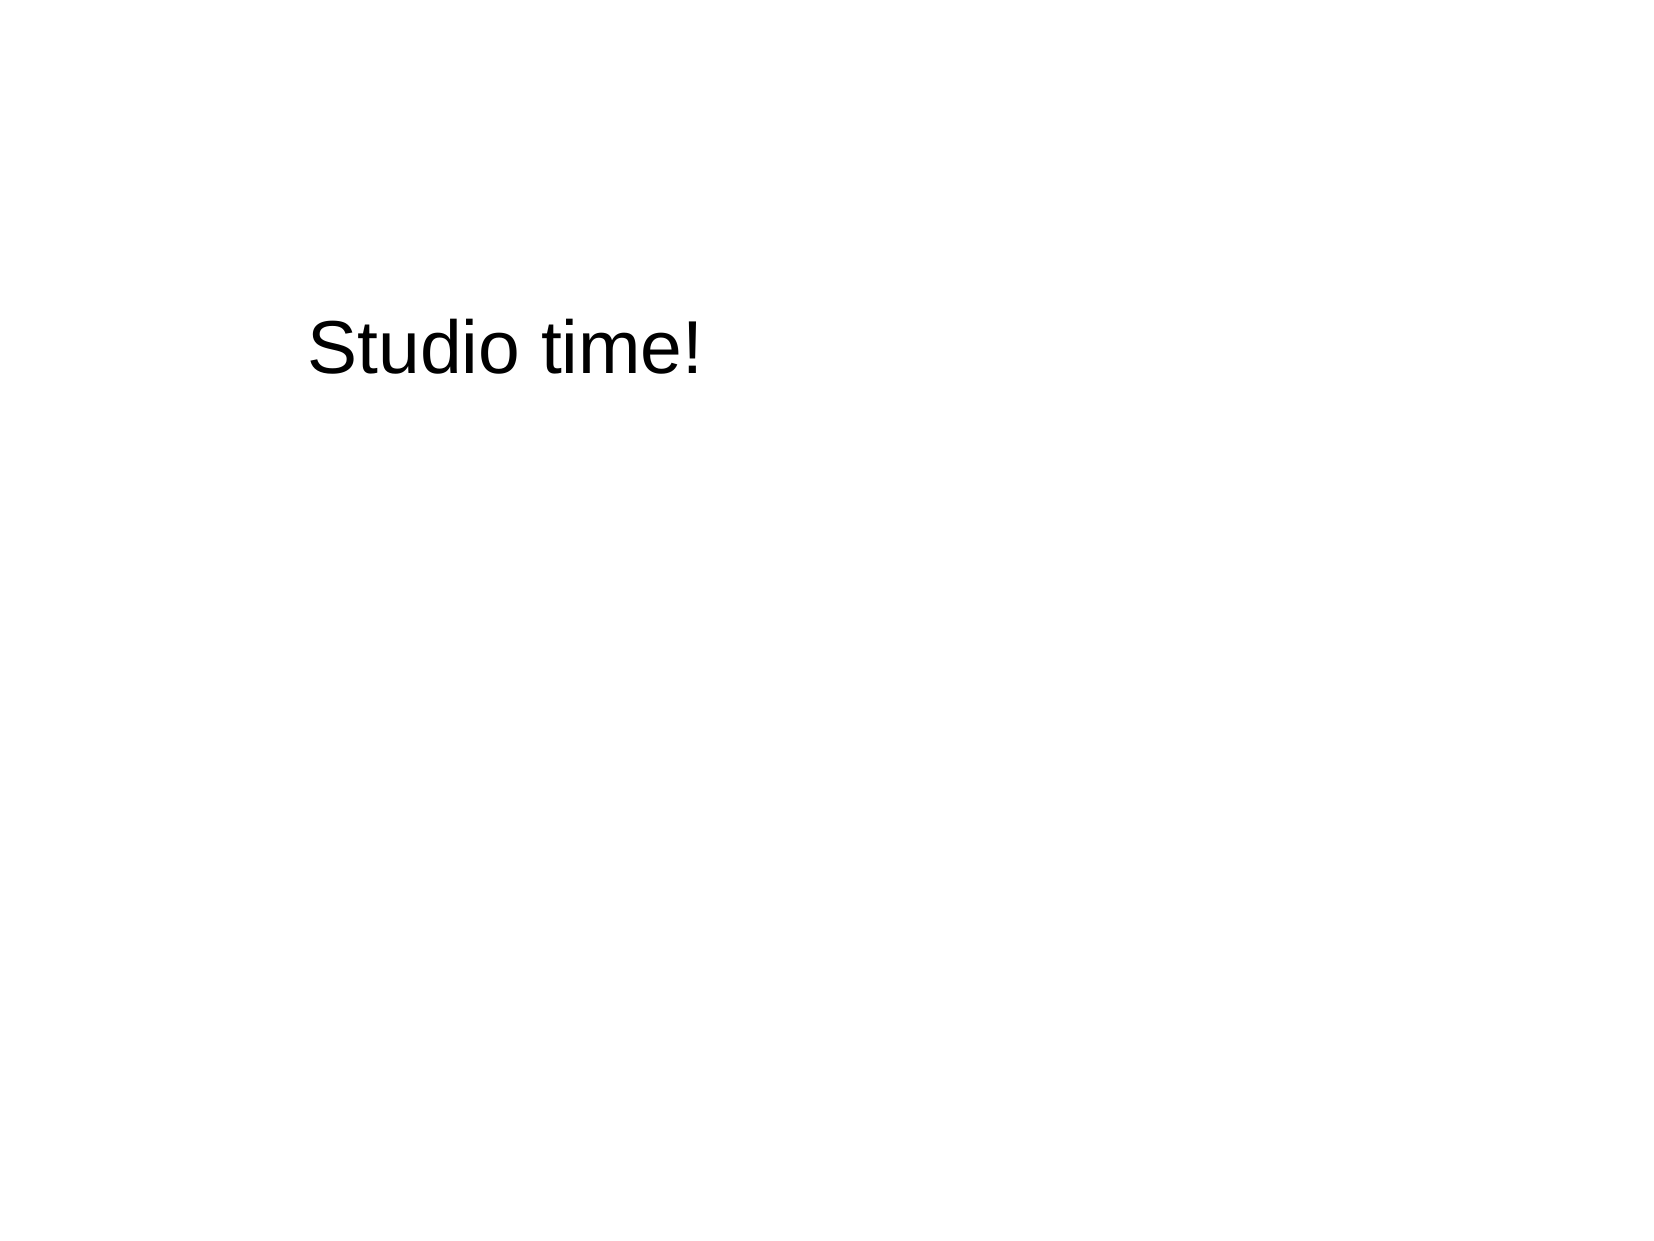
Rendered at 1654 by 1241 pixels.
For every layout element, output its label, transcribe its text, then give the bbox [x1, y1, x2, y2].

list Studio time! [82, 298, 1571, 1018]
